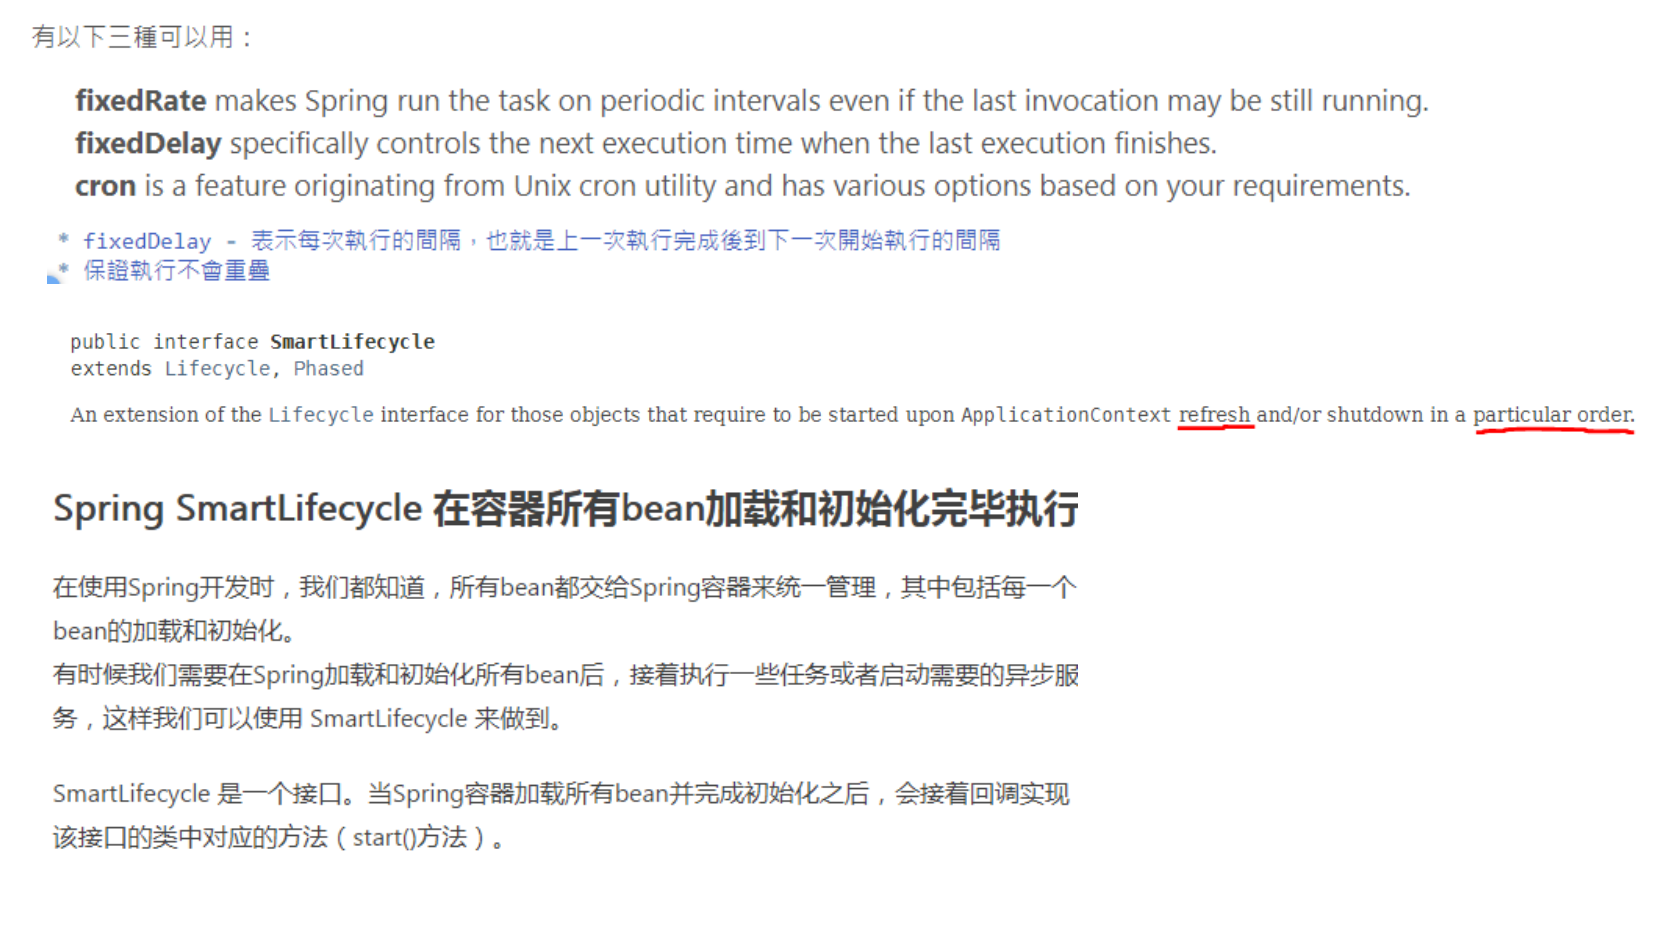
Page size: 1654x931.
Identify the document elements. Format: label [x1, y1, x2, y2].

picture [0, 15, 1619, 284]
picture [47, 318, 1654, 443]
picture [35, 474, 1078, 875]
